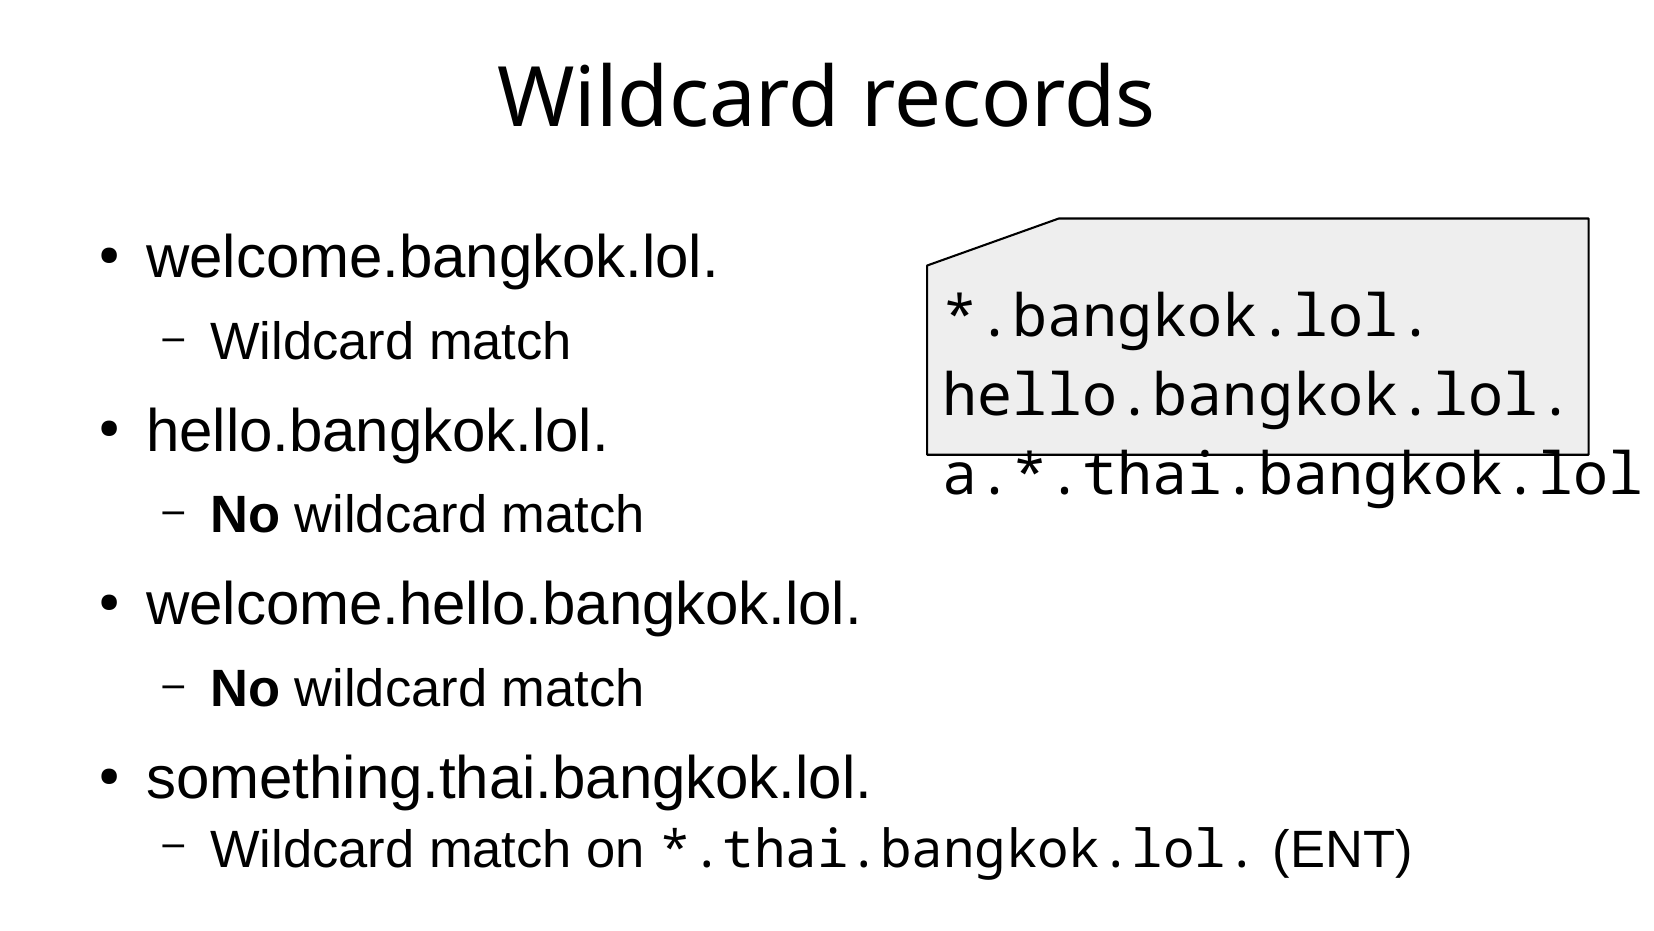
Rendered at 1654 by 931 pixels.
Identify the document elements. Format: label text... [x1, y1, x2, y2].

title Wildcard records [82, 37, 1571, 193]
list welcome.bangkok.lol. Wildcard match hello.bangkok.lol. No wildcard match welcome.hello.bangkok.lol. No wildcard match something.thai.bangkok.lol. Wildcard match on *.thai.bangkok.lol. (ENT) [82, 223, 1583, 886]
text_box *.bangkok.lol. hello.bangkok.lol. a.*.thai.bangkok.lol. [927, 218, 1589, 455]
